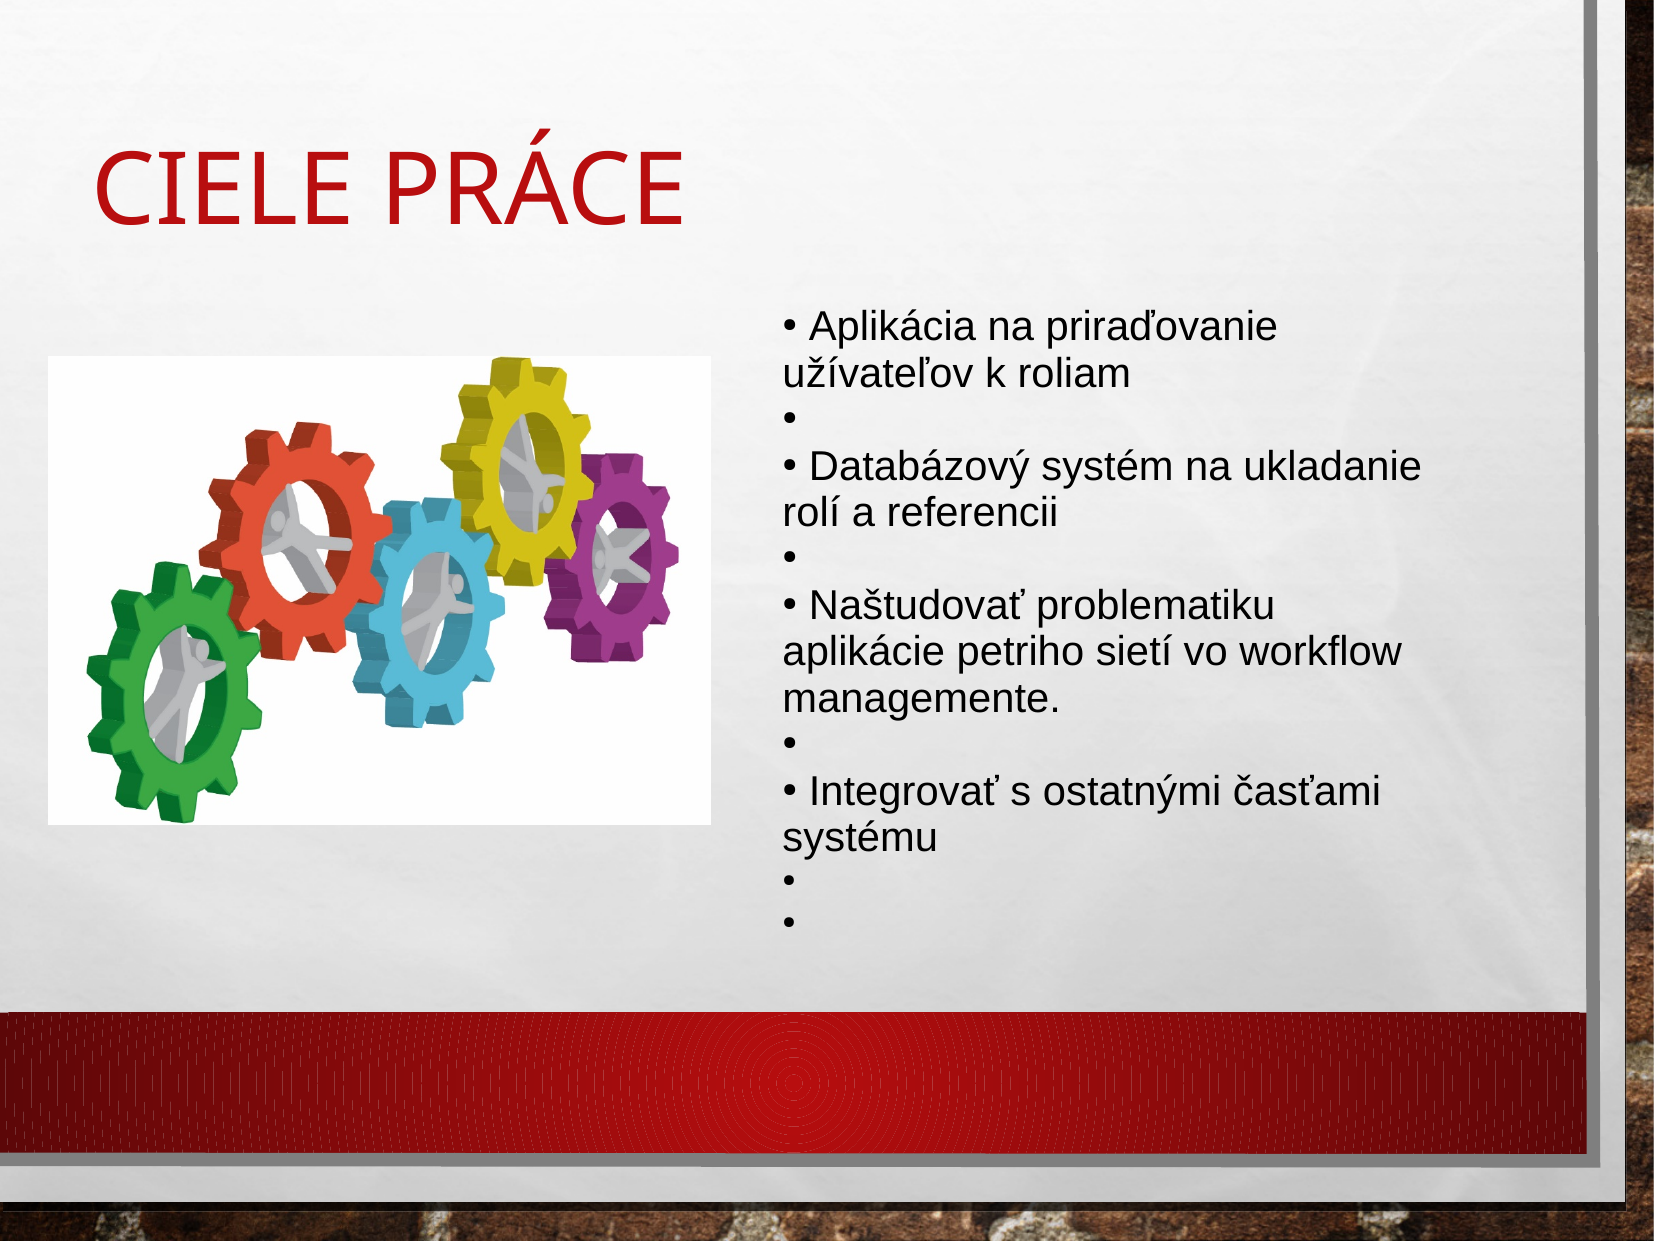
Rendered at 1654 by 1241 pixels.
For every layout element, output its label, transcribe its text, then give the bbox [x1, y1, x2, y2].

title Ciele práce [76, 88, 1565, 296]
text_box Aplikácia na priraďovanie užívateľov k roliam Databázový systém na ukladanie rolí a referencii Naštudovať problematiku aplikácie petriho sietí vo workflow managemente. Integrovať s ostatnými časťami systému [767, 295, 1460, 978]
picture [48, 356, 711, 825]
